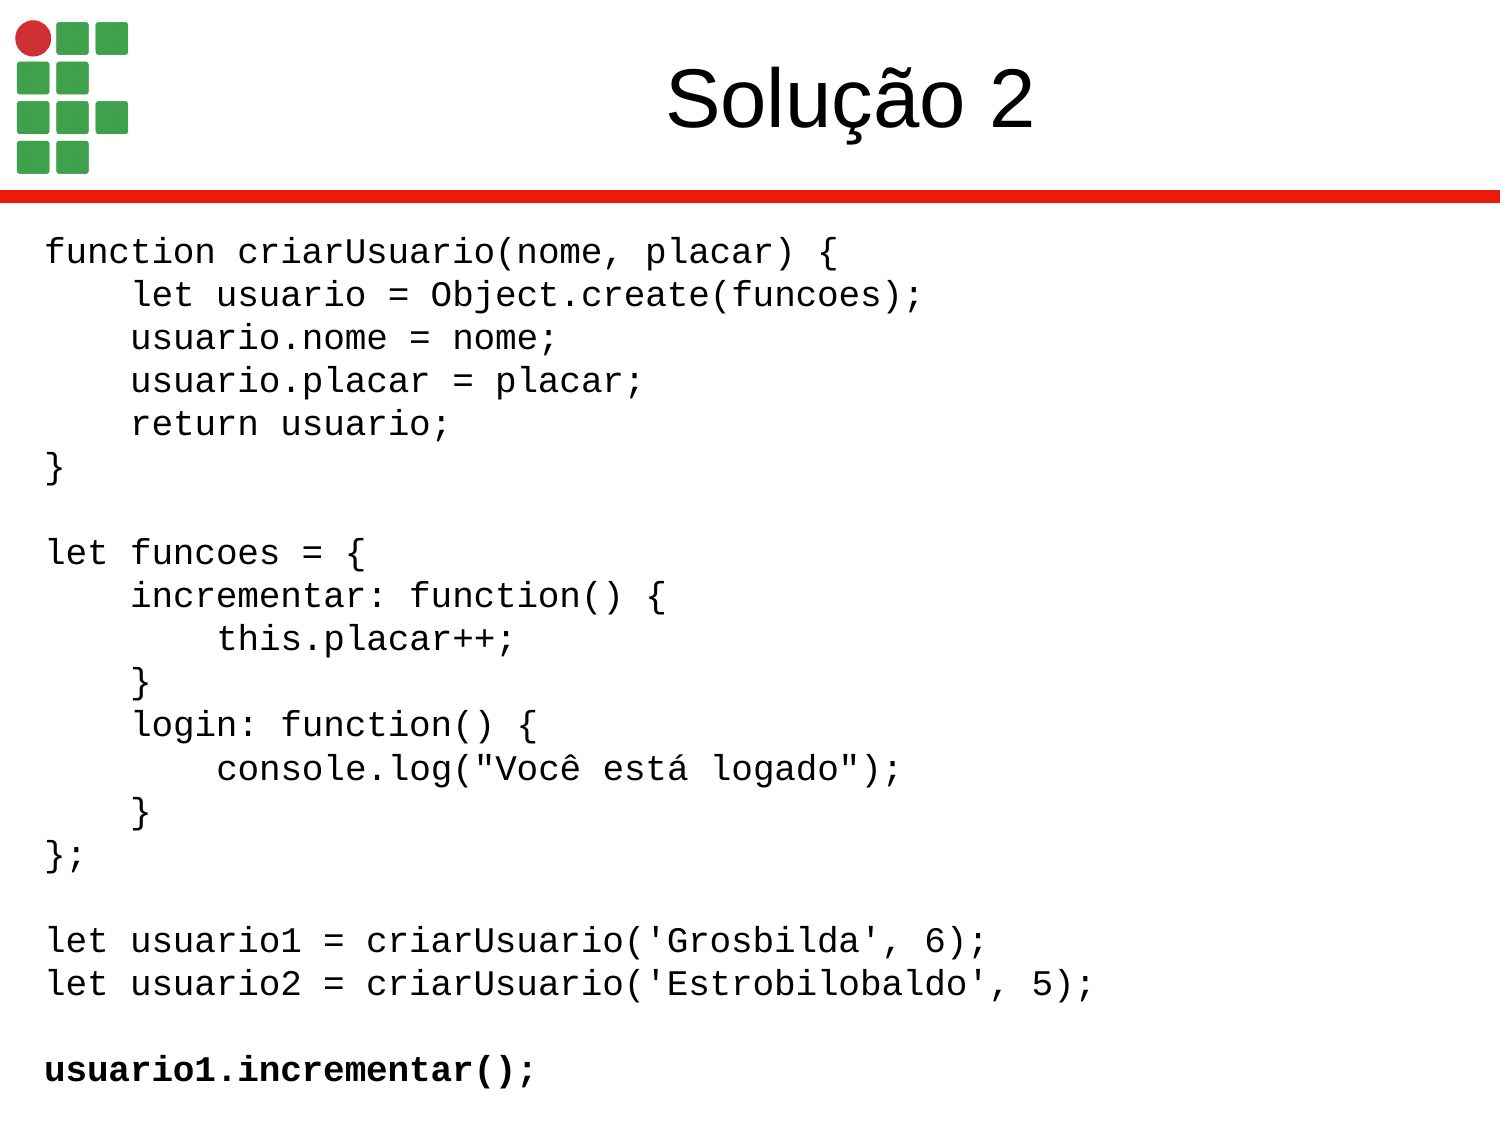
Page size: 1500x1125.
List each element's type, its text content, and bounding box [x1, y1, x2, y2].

title Solução 2 [230, 0, 1471, 202]
list function criarUsuario(nome, placar) { let usuario = Object.create(funcoes); usuario.nome = nome; usuario.placar = placar; return usuario; } let funcoes = { incrementar: function() { this.placar++; } login: function() { console.log("Você está logado"); } }; let usuario1 = criarUsuario('Grosbilda', 6); let usuario2 = criarUsuario('Estrobilobaldo', 5); usuario1.incrementar(); [29, 219, 1471, 1099]
picture [14, 16, 130, 178]
